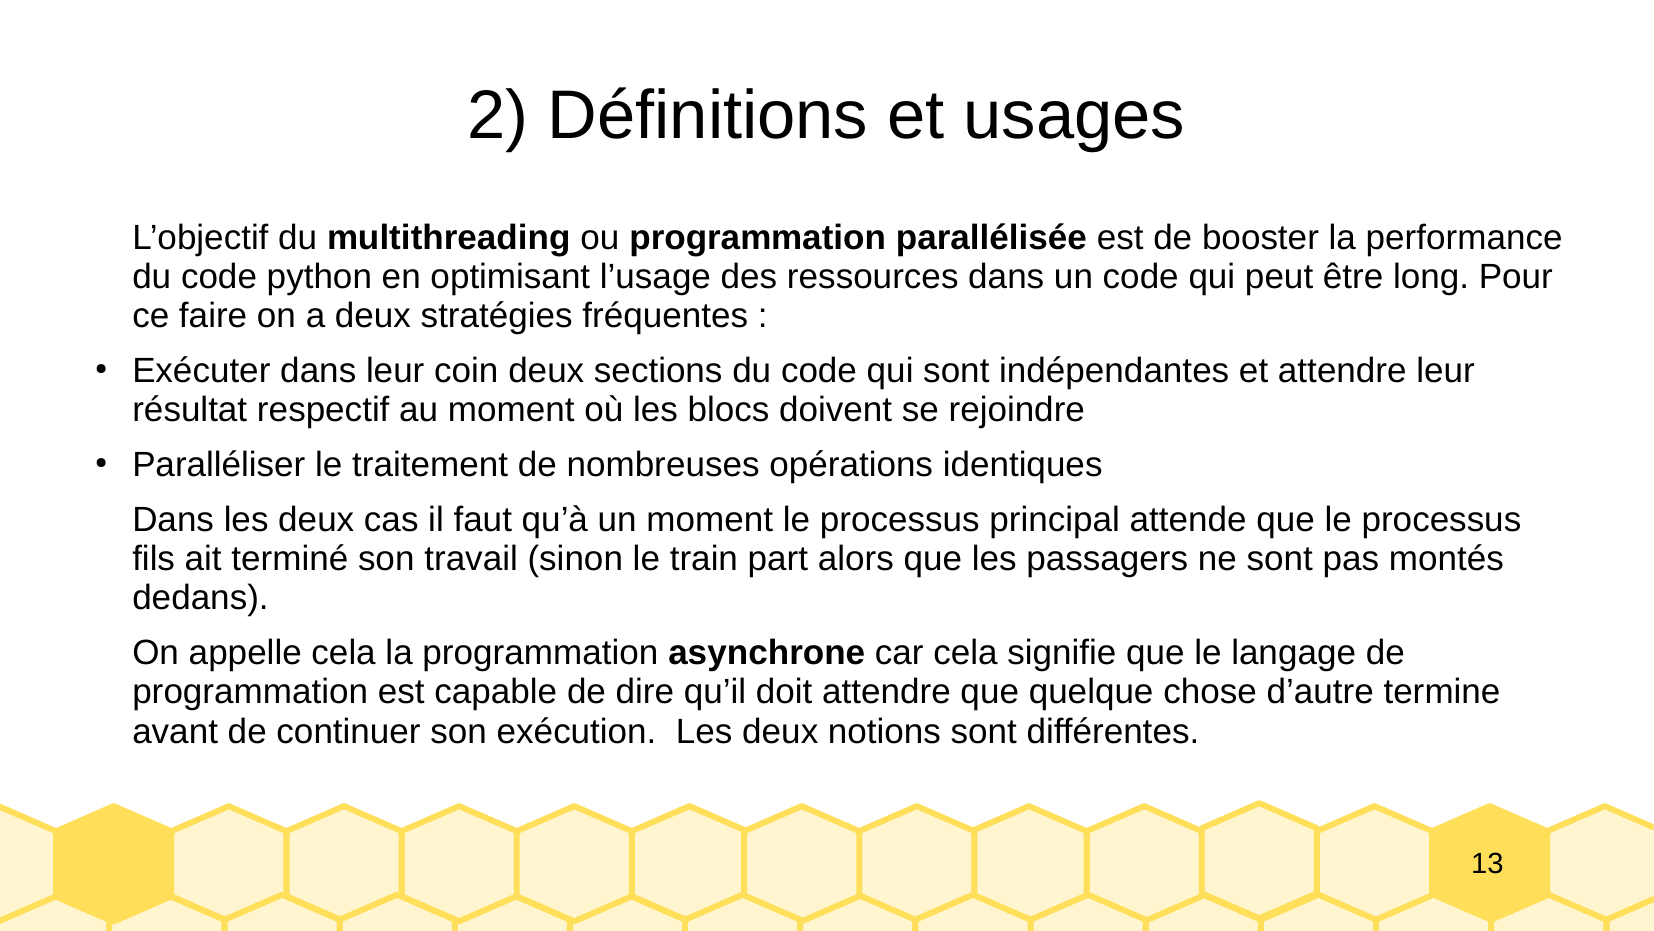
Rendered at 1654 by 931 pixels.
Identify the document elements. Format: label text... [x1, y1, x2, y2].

title 2) Définitions et usages [82, 37, 1571, 193]
list L’objectif du multithreading ou programmation parallélisée est de booster la performance du code python en optimisant l’usage des ressources dans un code qui peut être long. Pour ce faire on a deux stratégies fréquentes : Exécuter dans leur coin deux sections du code qui sont indépendantes et attendre leur résultat respectif au moment où les blocs doivent se rejoindre Paralléliser le traitement de nombreuses opérations identiques Dans les deux cas il faut qu’à un moment le processus principal attende que le processus fils ait terminé son travail (sinon le train part alors que les passagers ne sont pas montés dedans). On appelle cela la programmation asynchrone car cela signifie que le langage de programmation est capable de dire qu’il doit attendre que quelque chose d’autre termine avant de continuer son exécution. Les deux notions sont différentes. [82, 217, 1571, 758]
